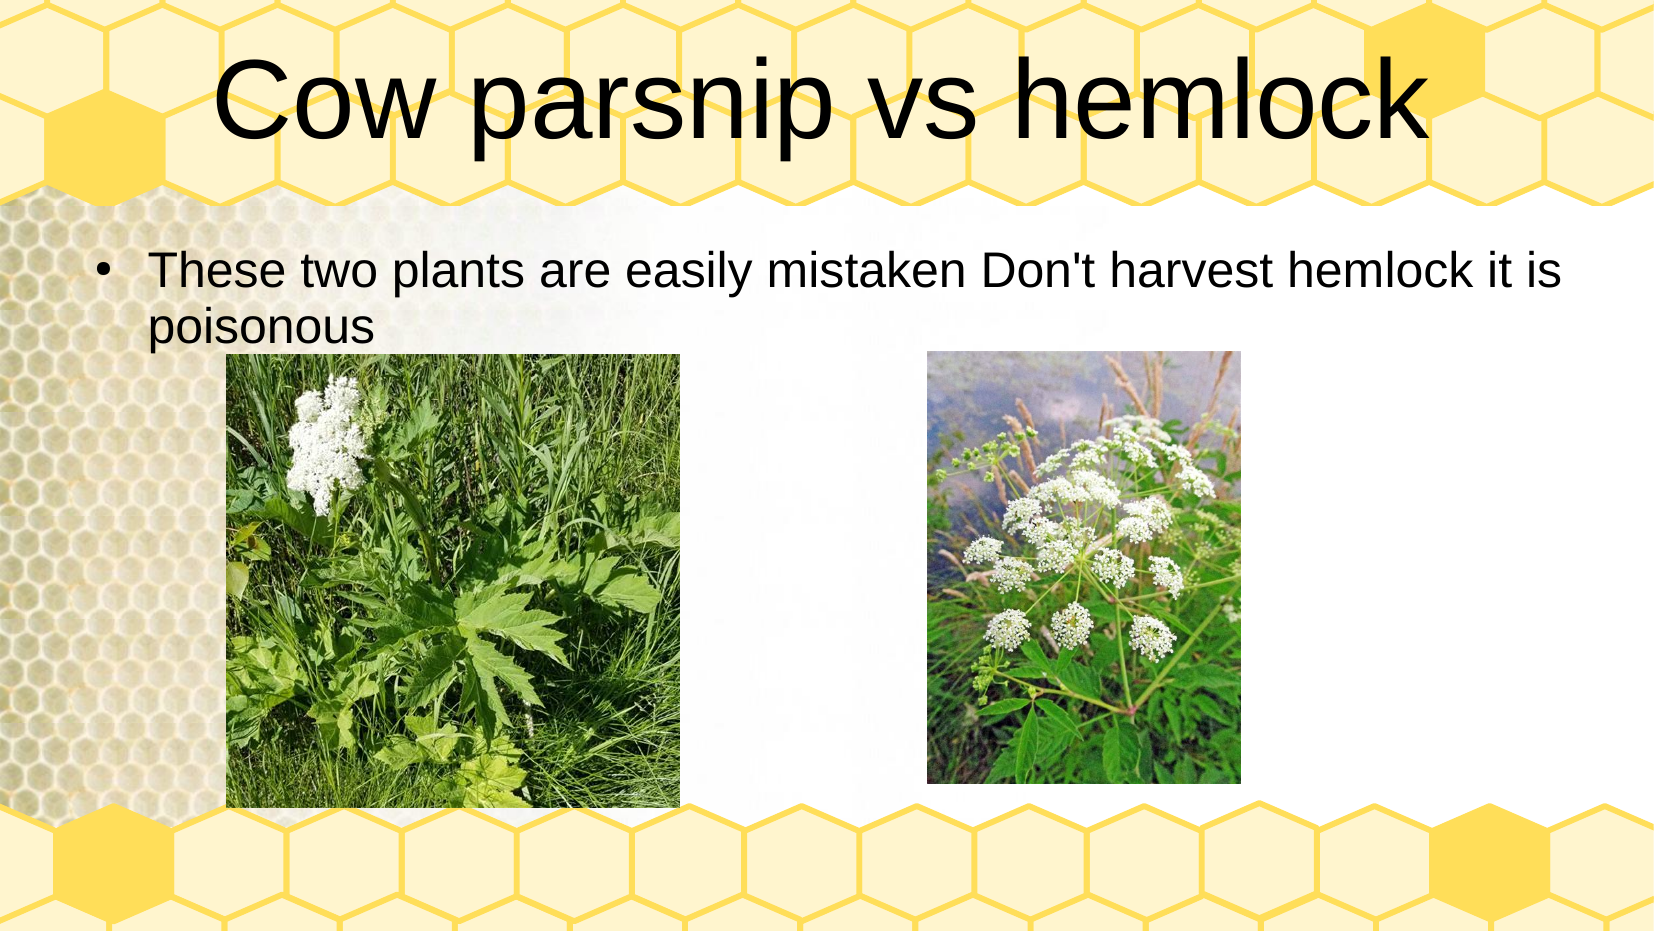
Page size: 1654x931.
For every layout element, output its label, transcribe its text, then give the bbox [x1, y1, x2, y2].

list These two plants are easily mistaken Don't harvest hemlock it is poisonous [76, 242, 1565, 384]
title Cow parsnip vs hemlock [76, 0, 1565, 200]
picture [0, 186, 1654, 827]
